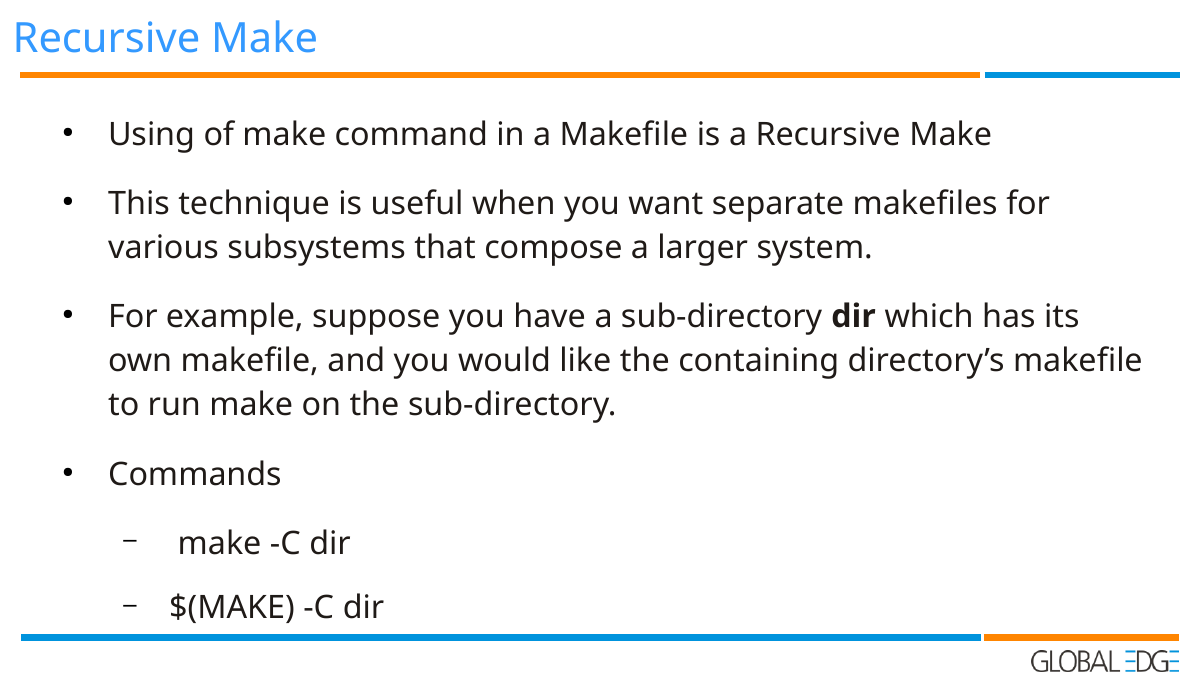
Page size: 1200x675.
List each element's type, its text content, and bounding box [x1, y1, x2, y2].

picture [1031, 650, 1179, 672]
list Using of make command in a Makefile is a Recursive Make This technique is useful when you want separate makefiles for various subsystems that compose a larger system. For example, suppose you have a sub-directory dir which has its own makefile, and you would like the containing directory’s makefile to run make on the sub-directory. Commands make -C dir $(MAKE) -C dir [47, 110, 1146, 638]
title Recursive Make [12, 9, 1088, 63]
